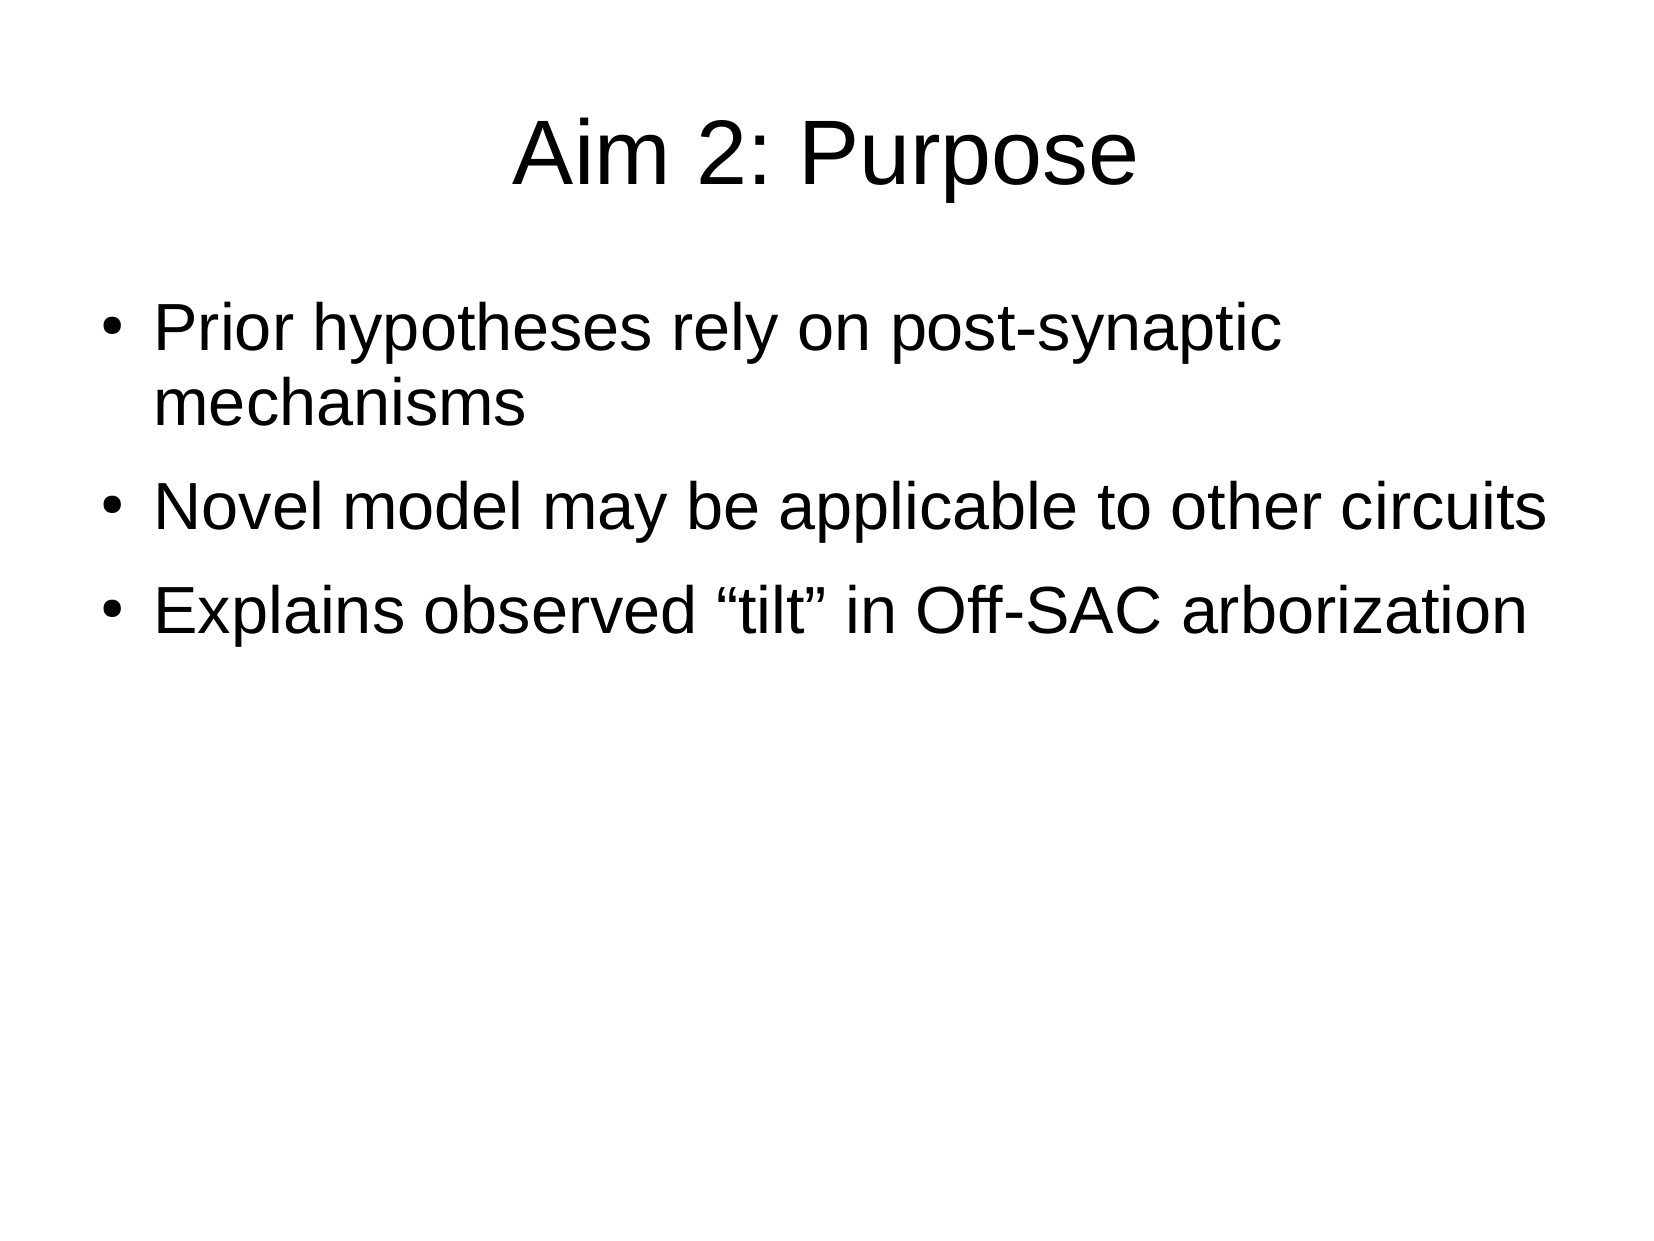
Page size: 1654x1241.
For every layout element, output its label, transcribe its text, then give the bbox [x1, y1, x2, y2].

title Aim 2: Purpose [82, 49, 1571, 257]
list Prior hypotheses rely on post-synaptic mechanisms Novel model may be applicable to other circuits Explains observed “tilt” in Off-SAC arborization [82, 290, 1571, 1109]
